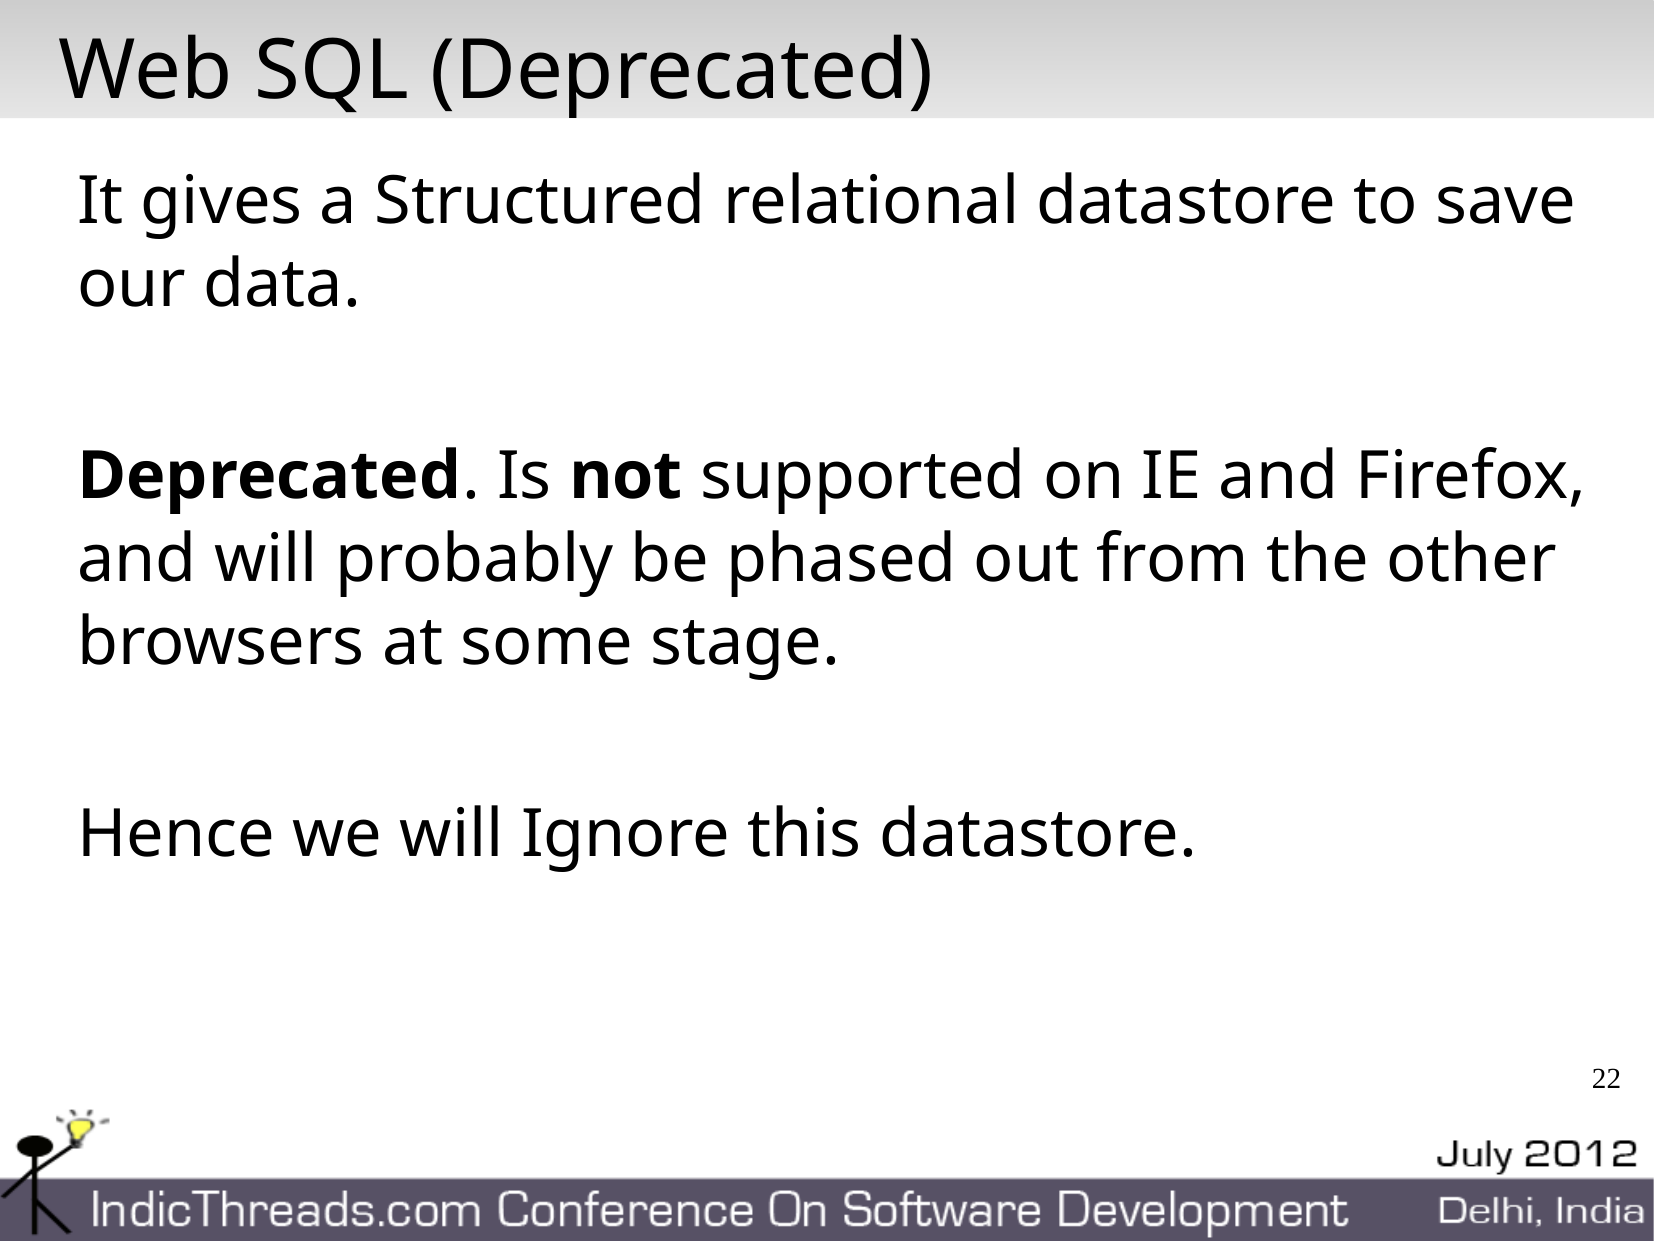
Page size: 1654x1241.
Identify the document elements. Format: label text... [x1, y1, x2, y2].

picture [0, 118, 1654, 1241]
title Web SQL (Deprecated) [59, 11, 1592, 116]
list It gives a Structured relational datastore to save our data. Deprecated. Is not supported on IE and Firefox, and will probably be phased out from the other browsers at some stage. Hence we will Ignore this datastore. [77, 153, 1592, 1096]
